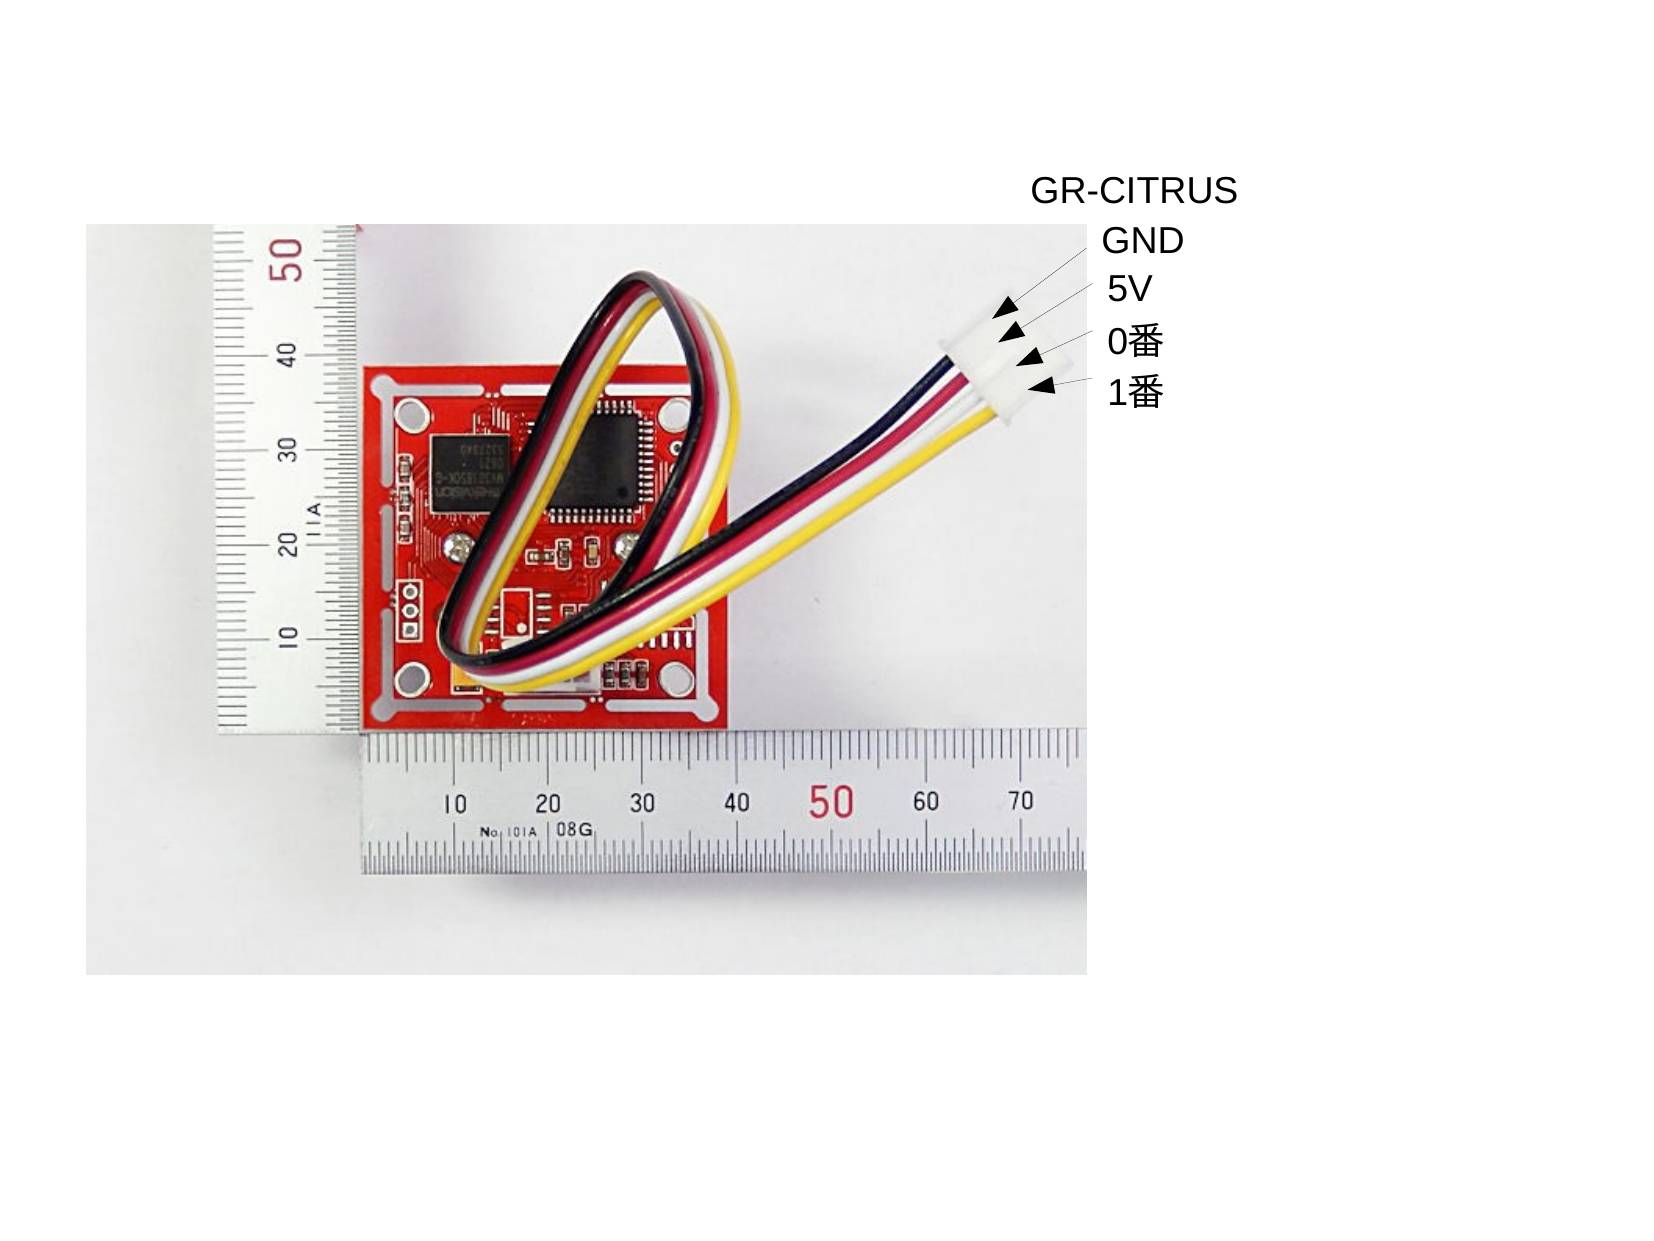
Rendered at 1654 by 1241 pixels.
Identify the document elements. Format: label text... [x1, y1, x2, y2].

text_box 5V [1092, 259, 1247, 303]
text_box GND [1086, 219, 1241, 269]
text_box GR-CITRUS [1015, 162, 1264, 219]
text_box 1番 [1092, 361, 1247, 411]
text_box 0番 [1092, 303, 1247, 361]
picture [86, 224, 1087, 975]
